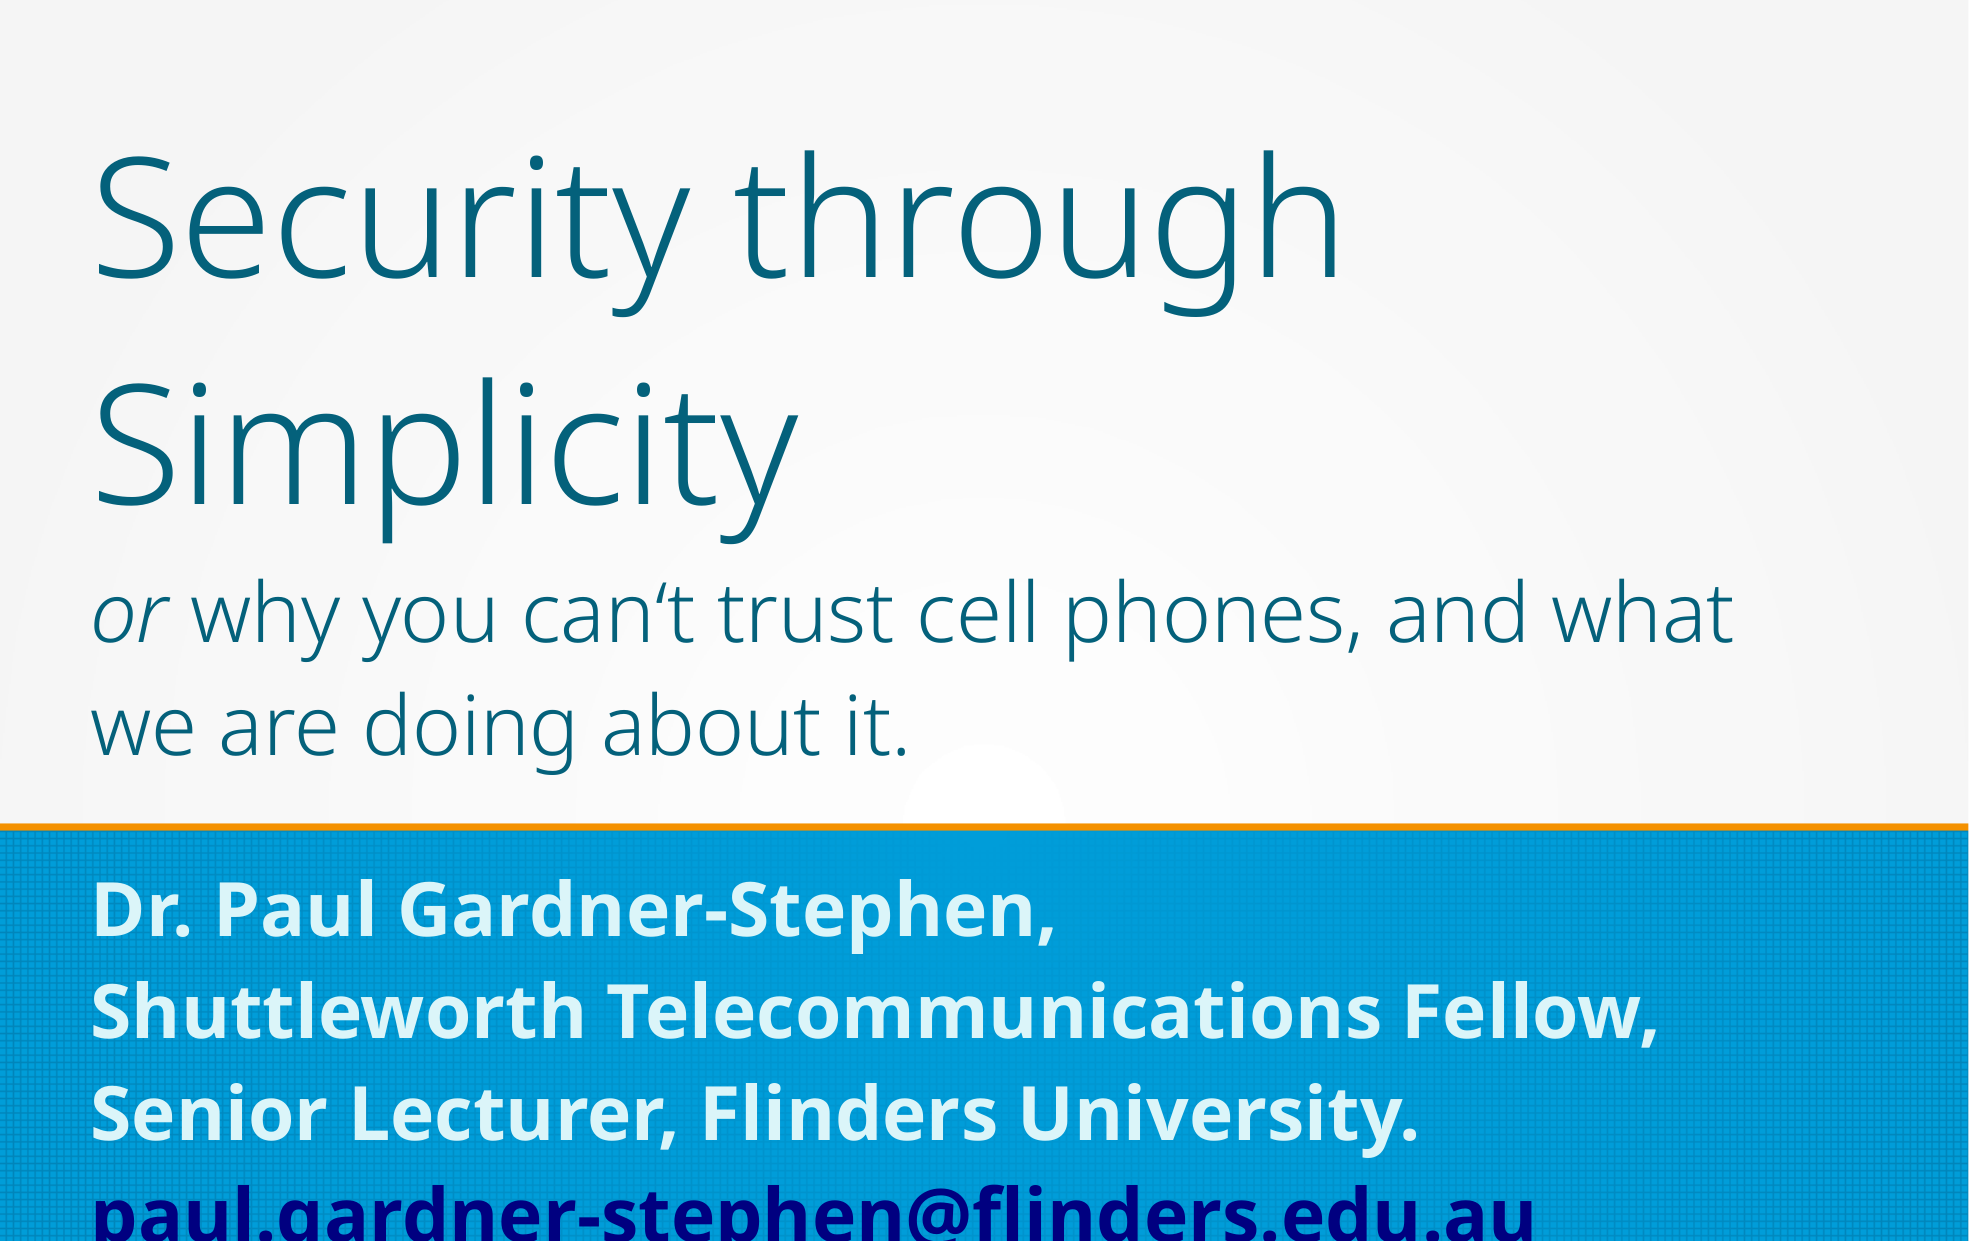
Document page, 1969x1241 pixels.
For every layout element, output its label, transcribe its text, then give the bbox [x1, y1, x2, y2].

picture [0, 0, 1969, 830]
subtitle Dr. Paul Gardner-Stephen, Shuttleworth Telecommunications Fellow, Senior Lecturer, Flinders University. paul.gardner-stephen@flinders.edu.au [90, 855, 1861, 1205]
title Security through Simplicity or why you can‘t trust cell phones, and what we are doing about it. [90, 49, 1862, 781]
